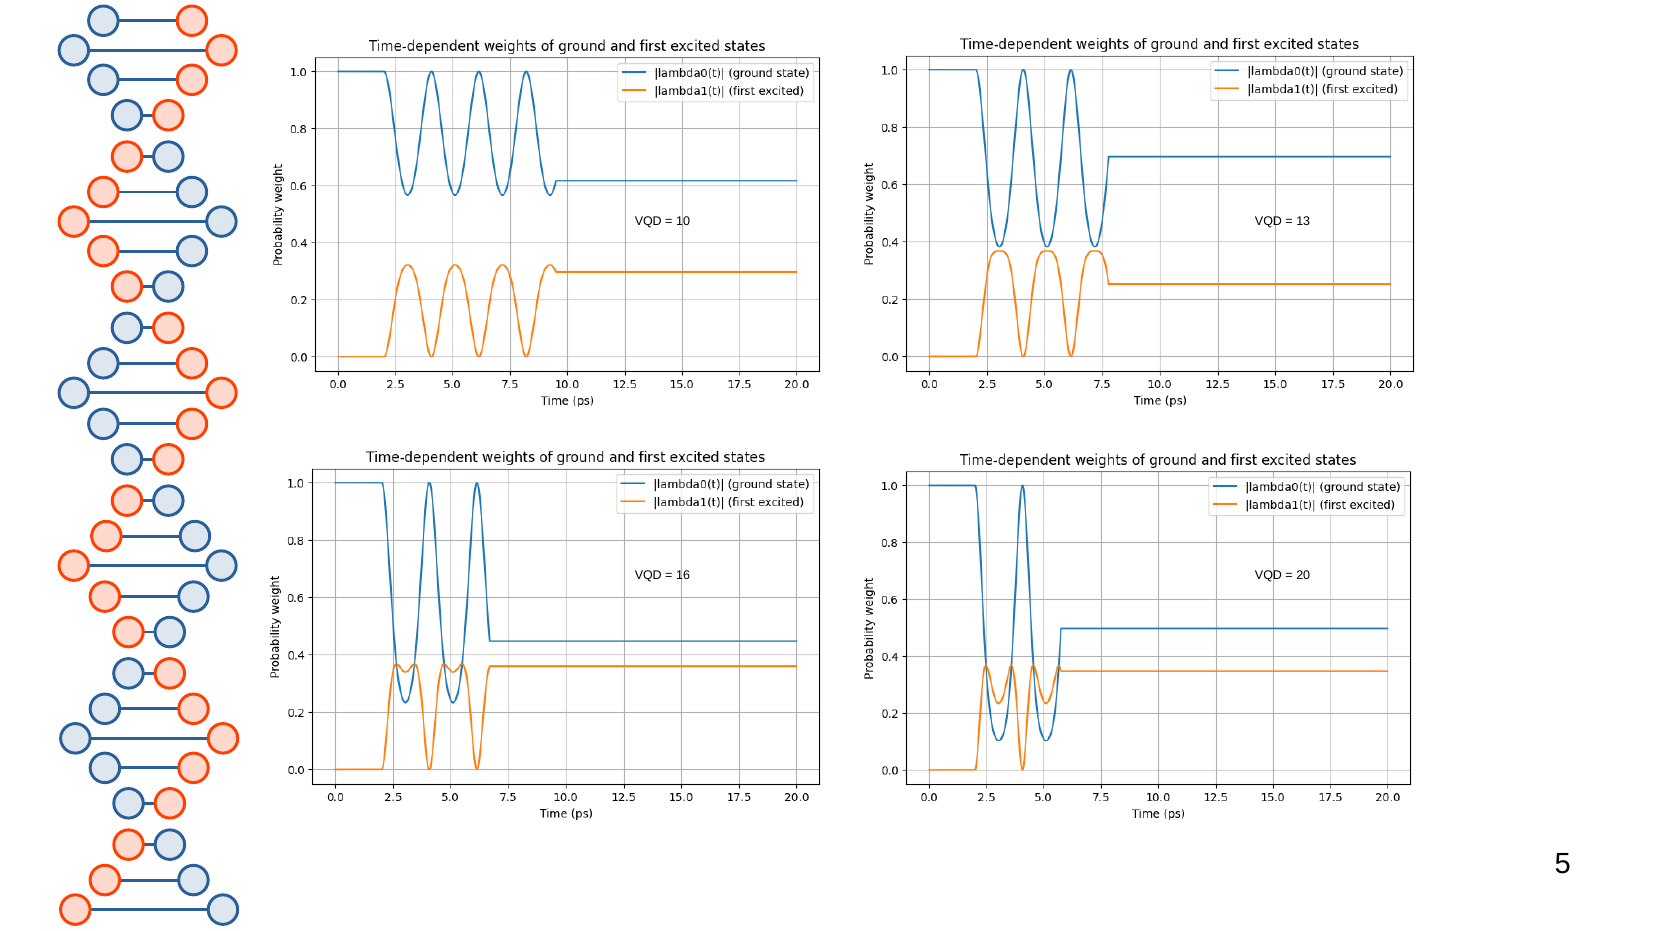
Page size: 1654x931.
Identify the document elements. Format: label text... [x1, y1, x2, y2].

picture [856, 445, 1418, 827]
picture [265, 31, 827, 414]
text_box VQD = 20 [1240, 561, 1329, 591]
text_box VQD = 10 [620, 206, 709, 237]
picture [262, 442, 827, 827]
text_box VQD = 16 [620, 561, 709, 591]
text_box VQD = 13 [1240, 206, 1329, 237]
picture [856, 29, 1421, 414]
